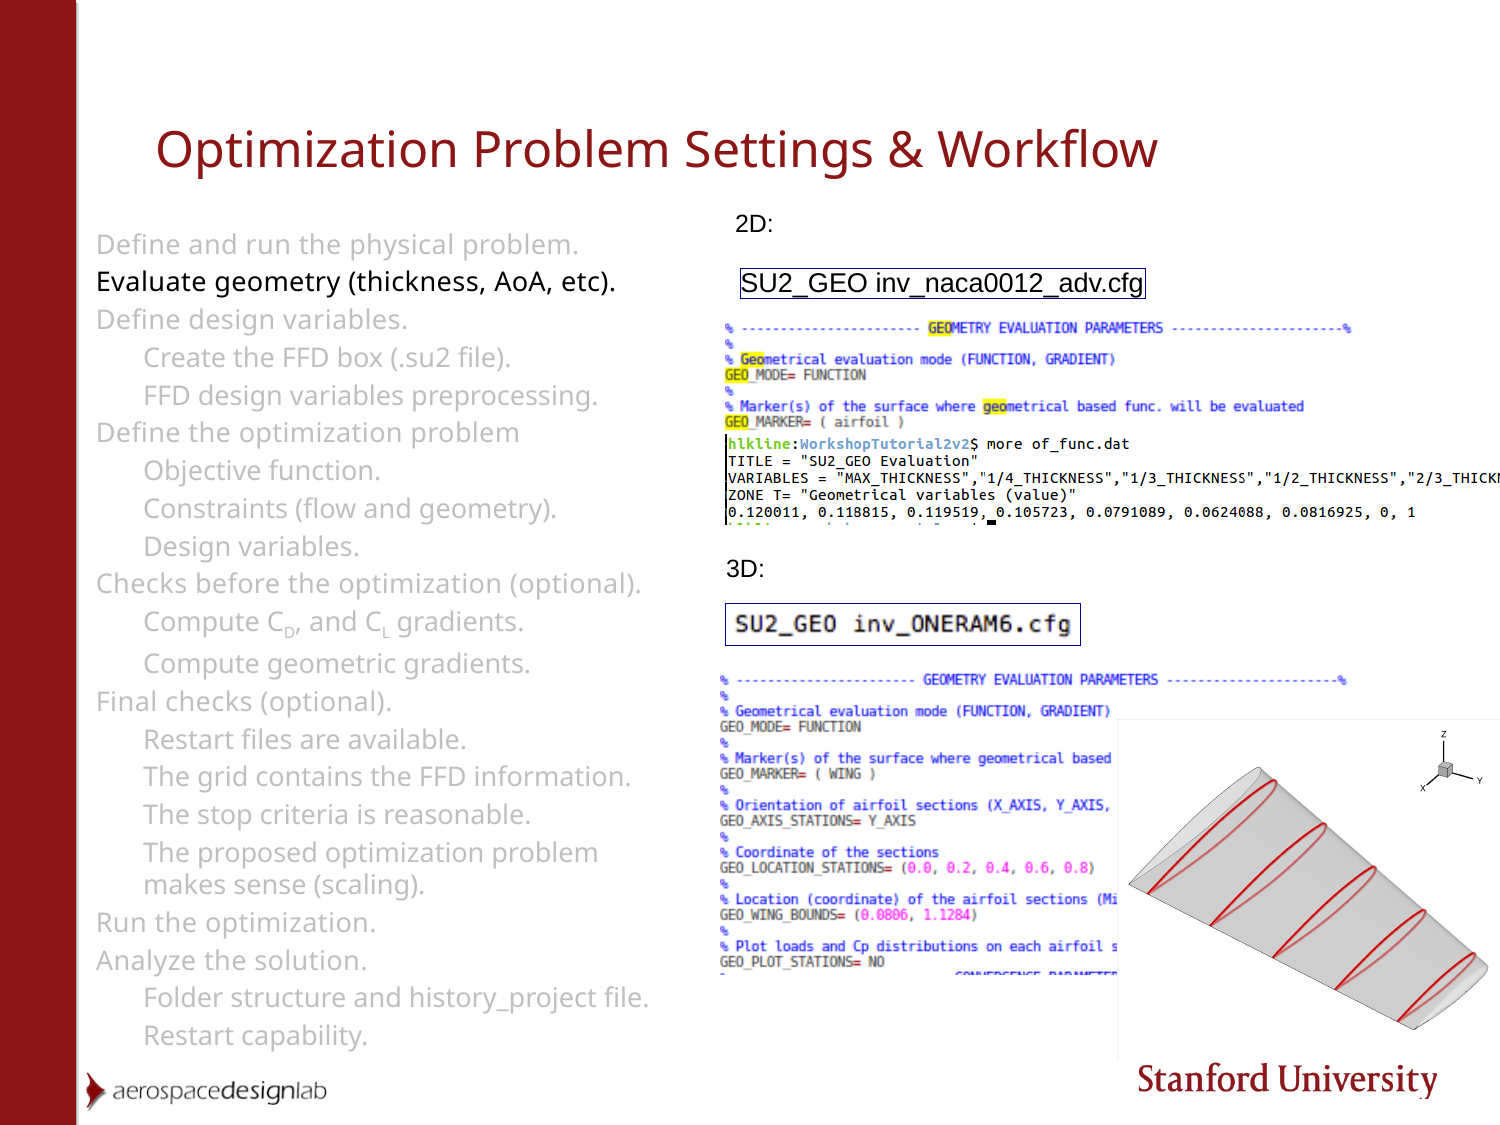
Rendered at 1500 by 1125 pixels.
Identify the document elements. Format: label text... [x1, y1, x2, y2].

text_box 3D: [725, 554, 951, 598]
text_box 2D: [735, 210, 961, 253]
text_box Define and run the physical problem. Evaluate geometry (thickness, AoA, etc). Define design variables. Create the FFD box (.su2 file). FFD design variables preprocessing. Define the optimization problem Objective function. Constraints (flow and geometry). Design variables. Checks before the optimization (optional). Compute CD, and CL gradients. Compute geometric gradients. Final checks (optional). Restart files are available. The grid contains the FFD information. The stop criteria is reasonable. The proposed optimization problem makes sense (scaling). Run the optimization. Analyze the solution. Folder structure and history_project file. Restart capability. [95, 219, 679, 1081]
picture [82, 1071, 330, 1112]
text_box SU2_GEO inv_naca0012_adv.cfg [740, 268, 1146, 299]
picture [725, 603, 1081, 646]
text_box Optimization Problem Settings & Workflow [155, 78, 1420, 186]
picture [720, 671, 1500, 1060]
picture [725, 313, 1500, 525]
